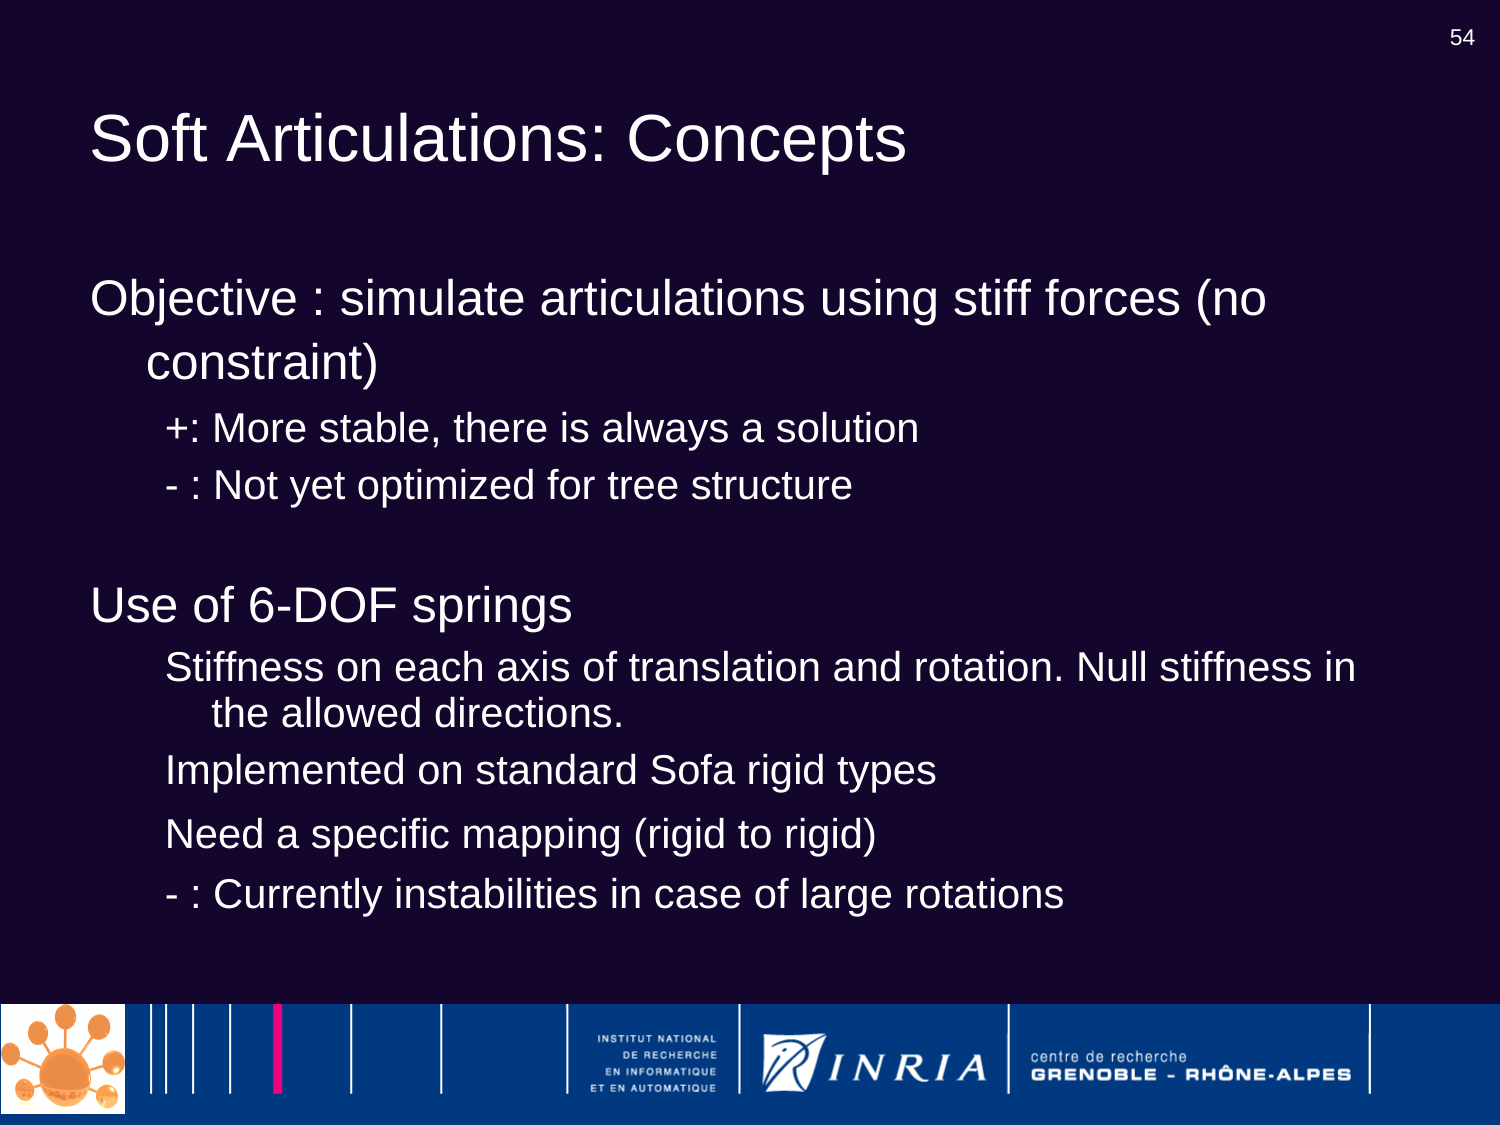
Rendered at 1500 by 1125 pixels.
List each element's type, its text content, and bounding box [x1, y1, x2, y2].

title Soft Articulations: Concepts [75, 45, 1426, 233]
list Objective : simulate articulations using stiff forces (no constraint)‏ +: More stable, there is always a solution - : Not yet optimized for tree structure Use of 6-DOF springs Stiffness on each axis of translation and rotation. Null stiffness in the allowed directions. Implemented on standard Sofa rigid types Need a specific mapping (rigid to rigid)‏ - : Currently instabilities in case of large rotations [75, 262, 1426, 1006]
picture [0, 1004, 1500, 1125]
